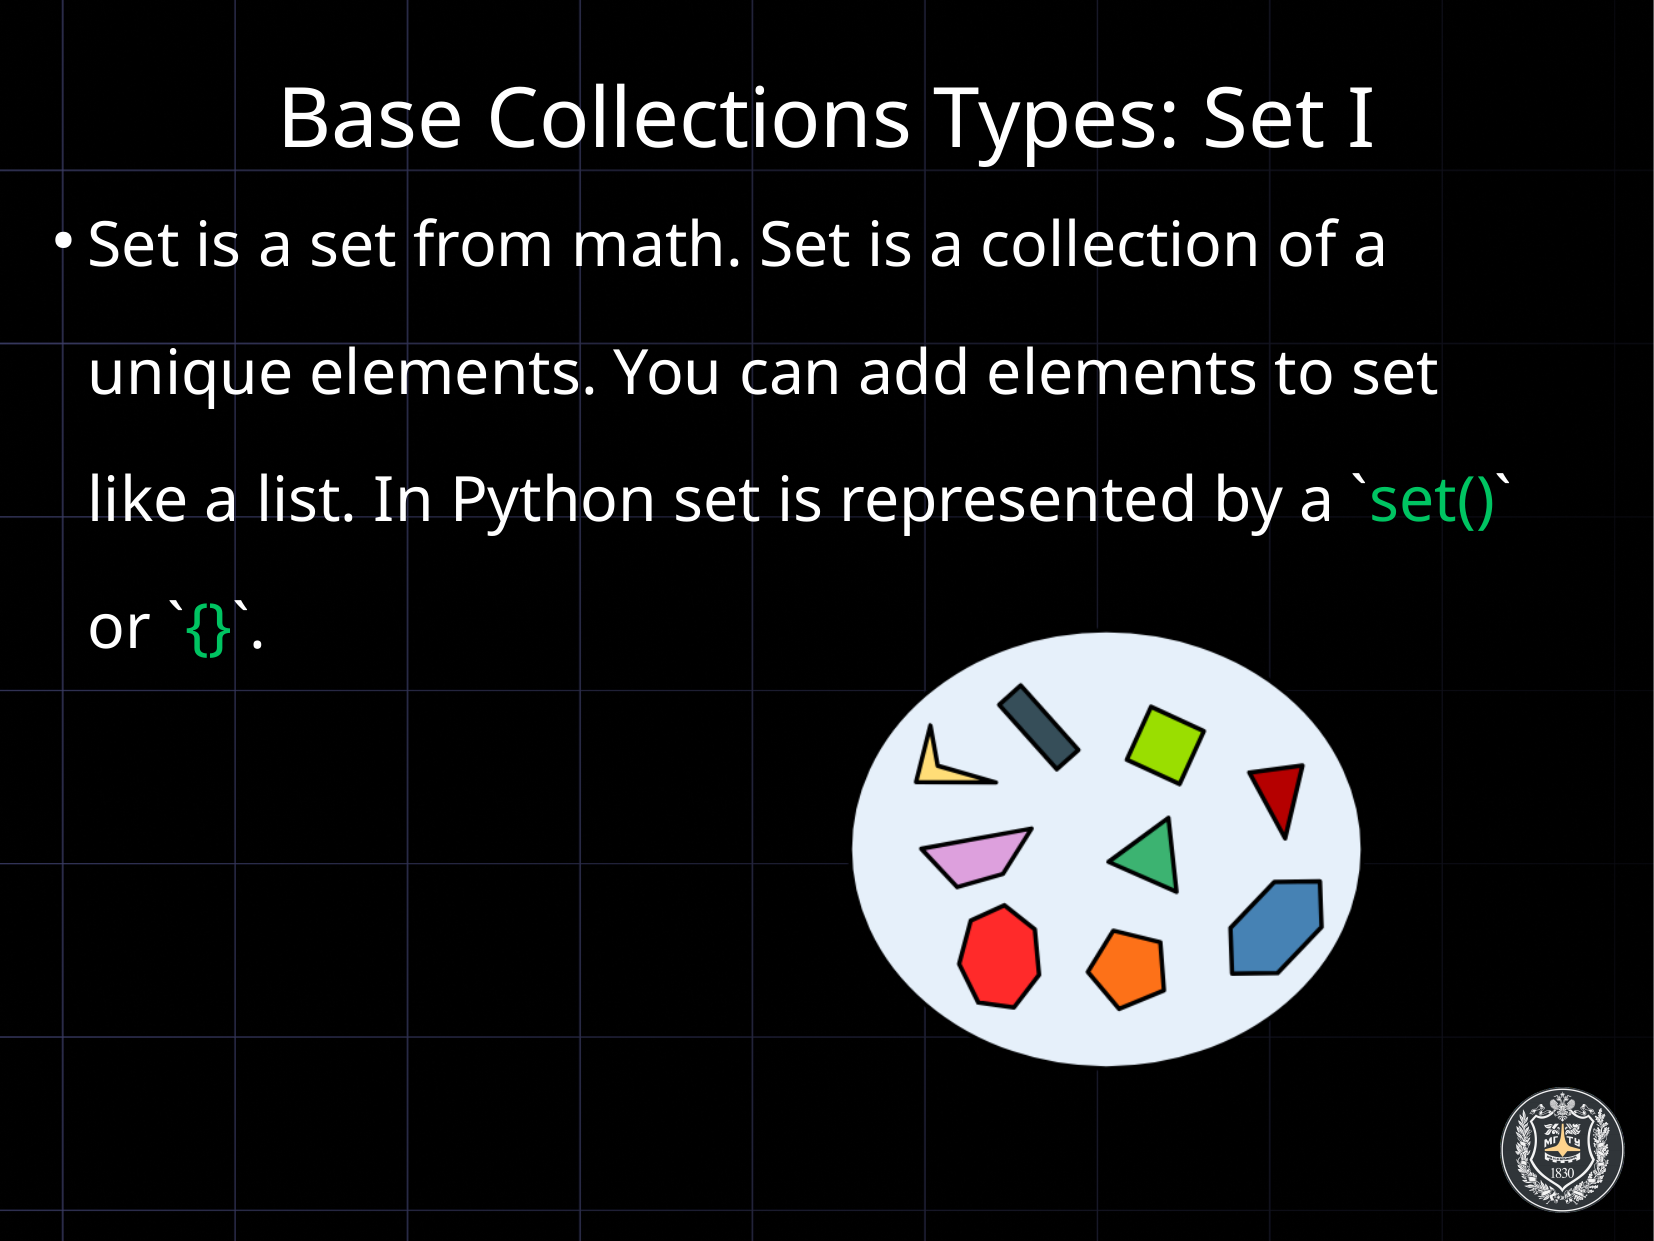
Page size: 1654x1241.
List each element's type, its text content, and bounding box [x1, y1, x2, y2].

picture [0, 0, 1654, 1241]
title Base Collections Types: Set I [82, 37, 1571, 193]
text_box Set is a set from math. Set is a collection of a unique elements. You can add elements to set like a list. In Python set is represented by a `set()` or `{}`. [37, 150, 1538, 1148]
